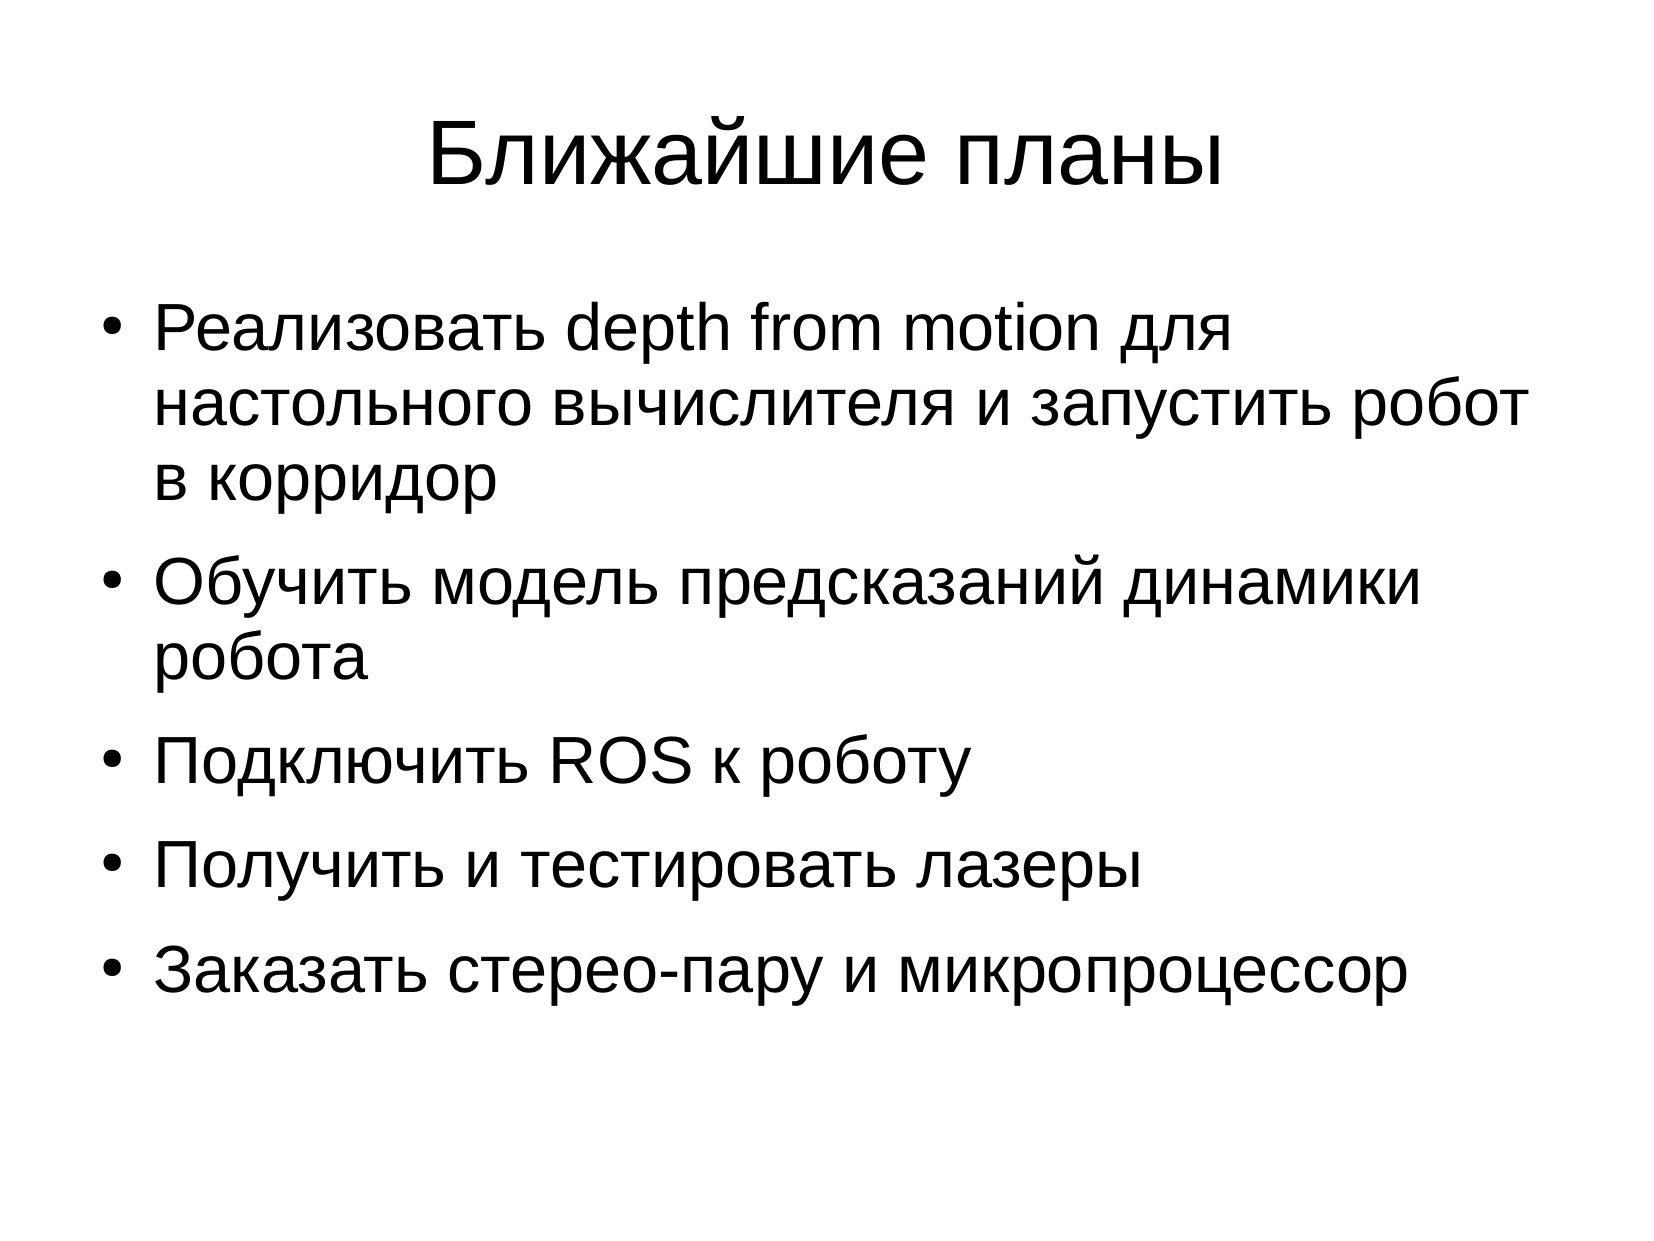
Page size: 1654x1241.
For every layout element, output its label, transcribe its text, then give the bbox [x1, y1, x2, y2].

title Ближайшие планы [82, 49, 1571, 257]
list Реализовать depth from motion для настольного вычислителя и запустить робот в корридор Обучить модель предсказаний динамики робота Подключить ROS к роботу Получить и тестировать лазеры Заказать стерео-пару и микропроцессор [82, 290, 1538, 1010]
